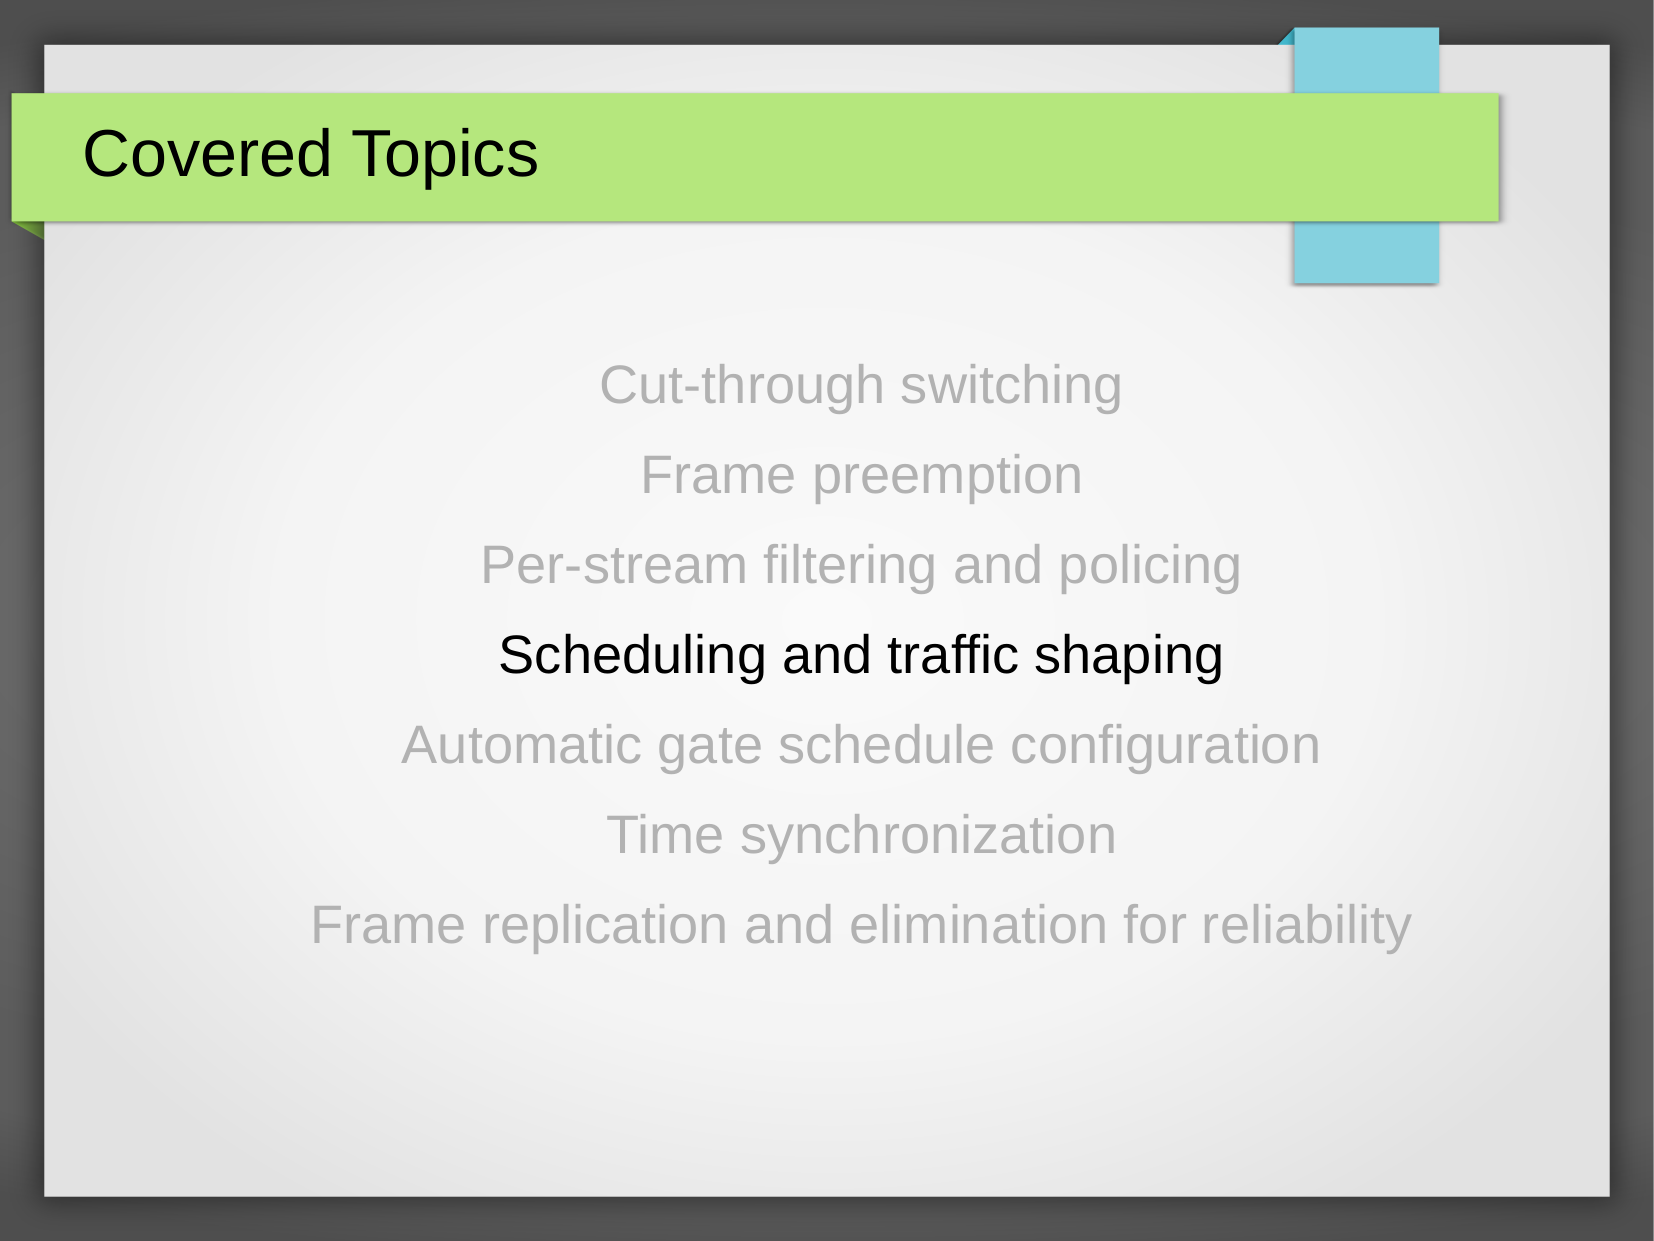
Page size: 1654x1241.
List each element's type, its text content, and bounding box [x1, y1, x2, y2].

title Covered Topics [82, 94, 1264, 213]
picture [0, 0, 1654, 1241]
list Cut-through switching Frame preemption Per-stream filtering and policing Scheduling and traffic shaping Automatic gate schedule configuration Time synchronization Frame replication and elimination for reliability [82, 295, 1571, 1015]
